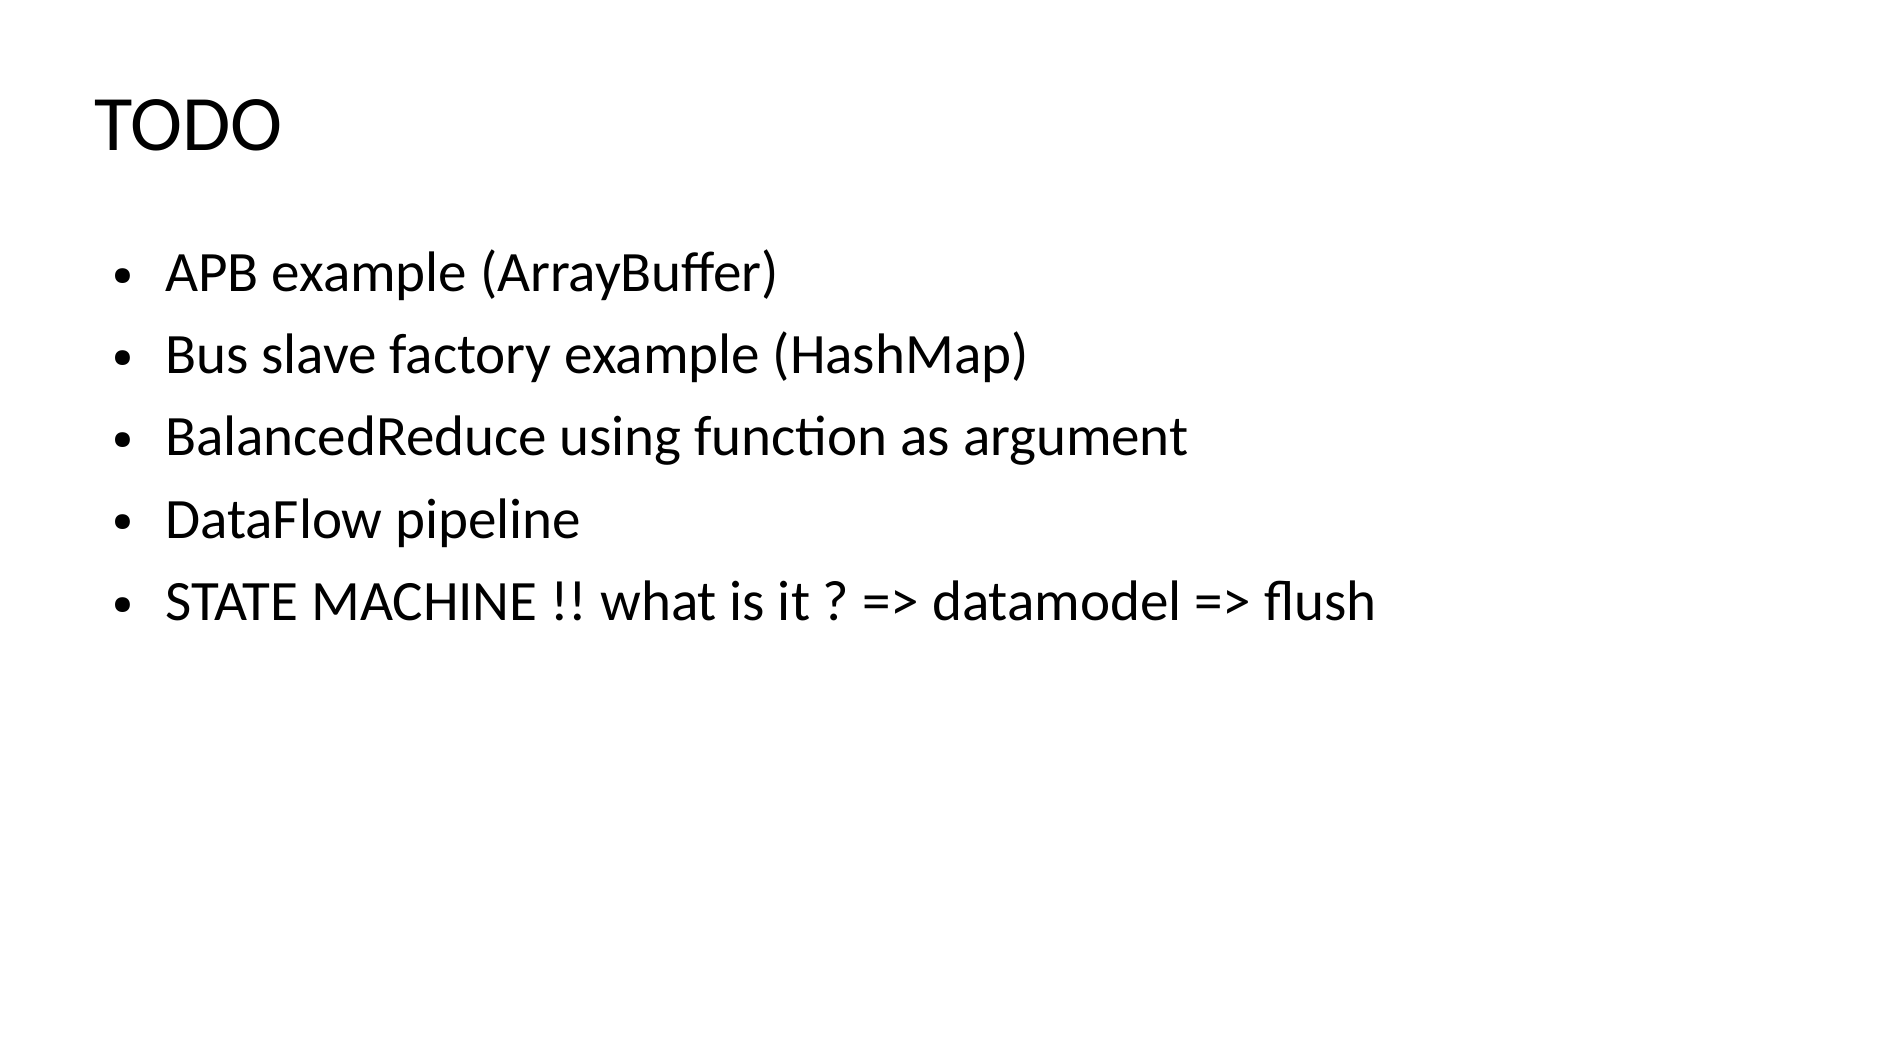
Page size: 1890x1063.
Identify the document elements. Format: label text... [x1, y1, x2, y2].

title TODO [94, 42, 1796, 220]
list APB example (ArrayBuffer) Bus slave factory example (HashMap) BalancedReduce using function as argument DataFlow pipeline STATE MACHINE !! what is it ? => datamodel => flush [94, 248, 1796, 961]
